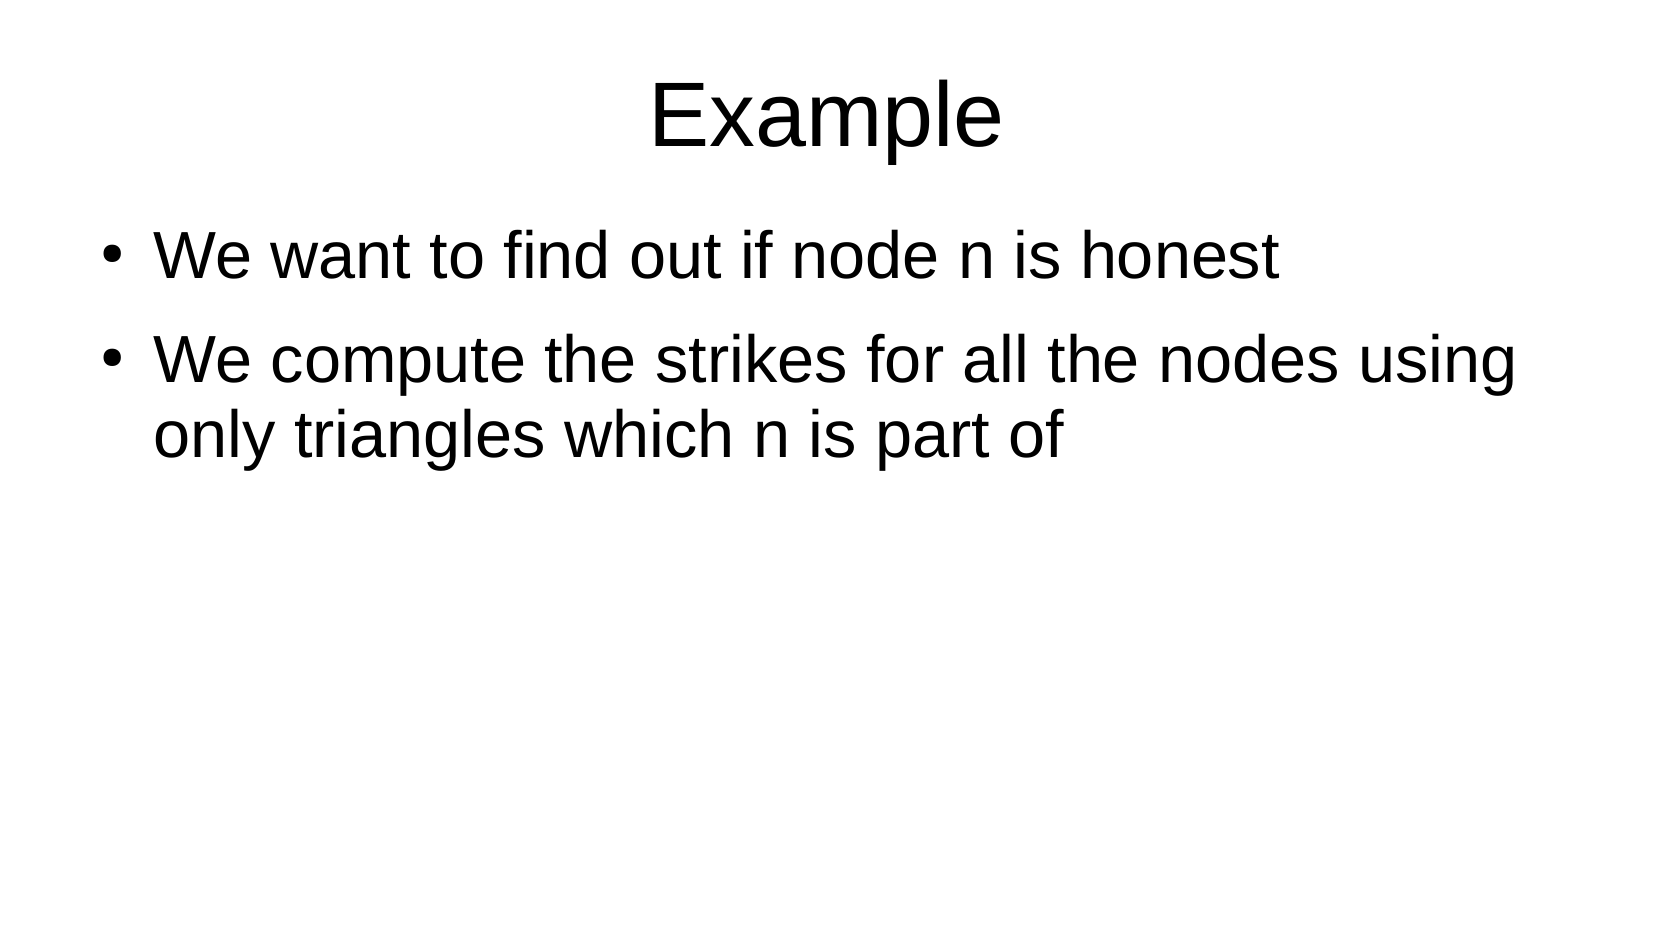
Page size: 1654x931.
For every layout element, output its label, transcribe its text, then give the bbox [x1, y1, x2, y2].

title Example [82, 37, 1571, 193]
list We want to find out if node n is honest We compute the strikes for all the nodes using only triangles which n is part of [82, 217, 1571, 758]
